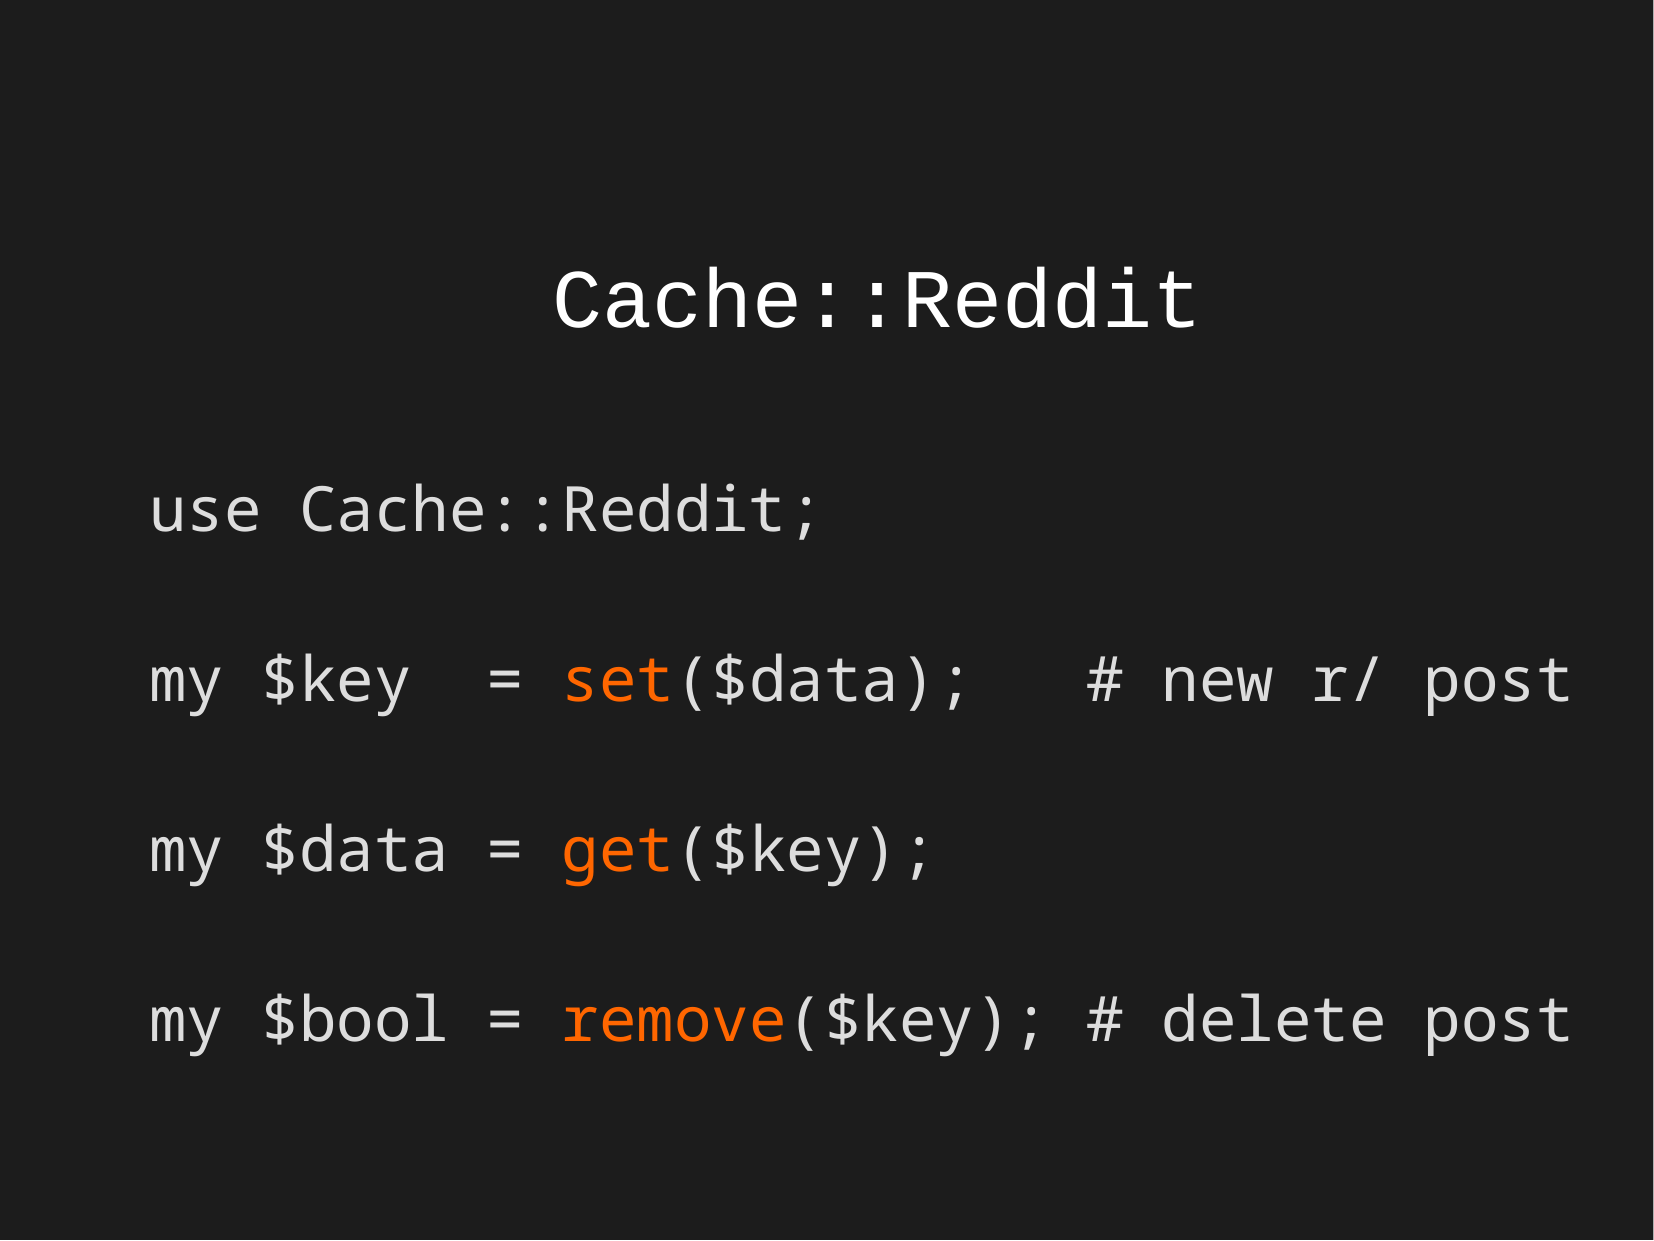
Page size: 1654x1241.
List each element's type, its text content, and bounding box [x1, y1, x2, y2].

text_box Cache::Reddit use Cache::Reddit; my $key = set($data); # new r/ post my $data = get($key); my $bool = remove($key); # delete post [134, 250, 1621, 997]
